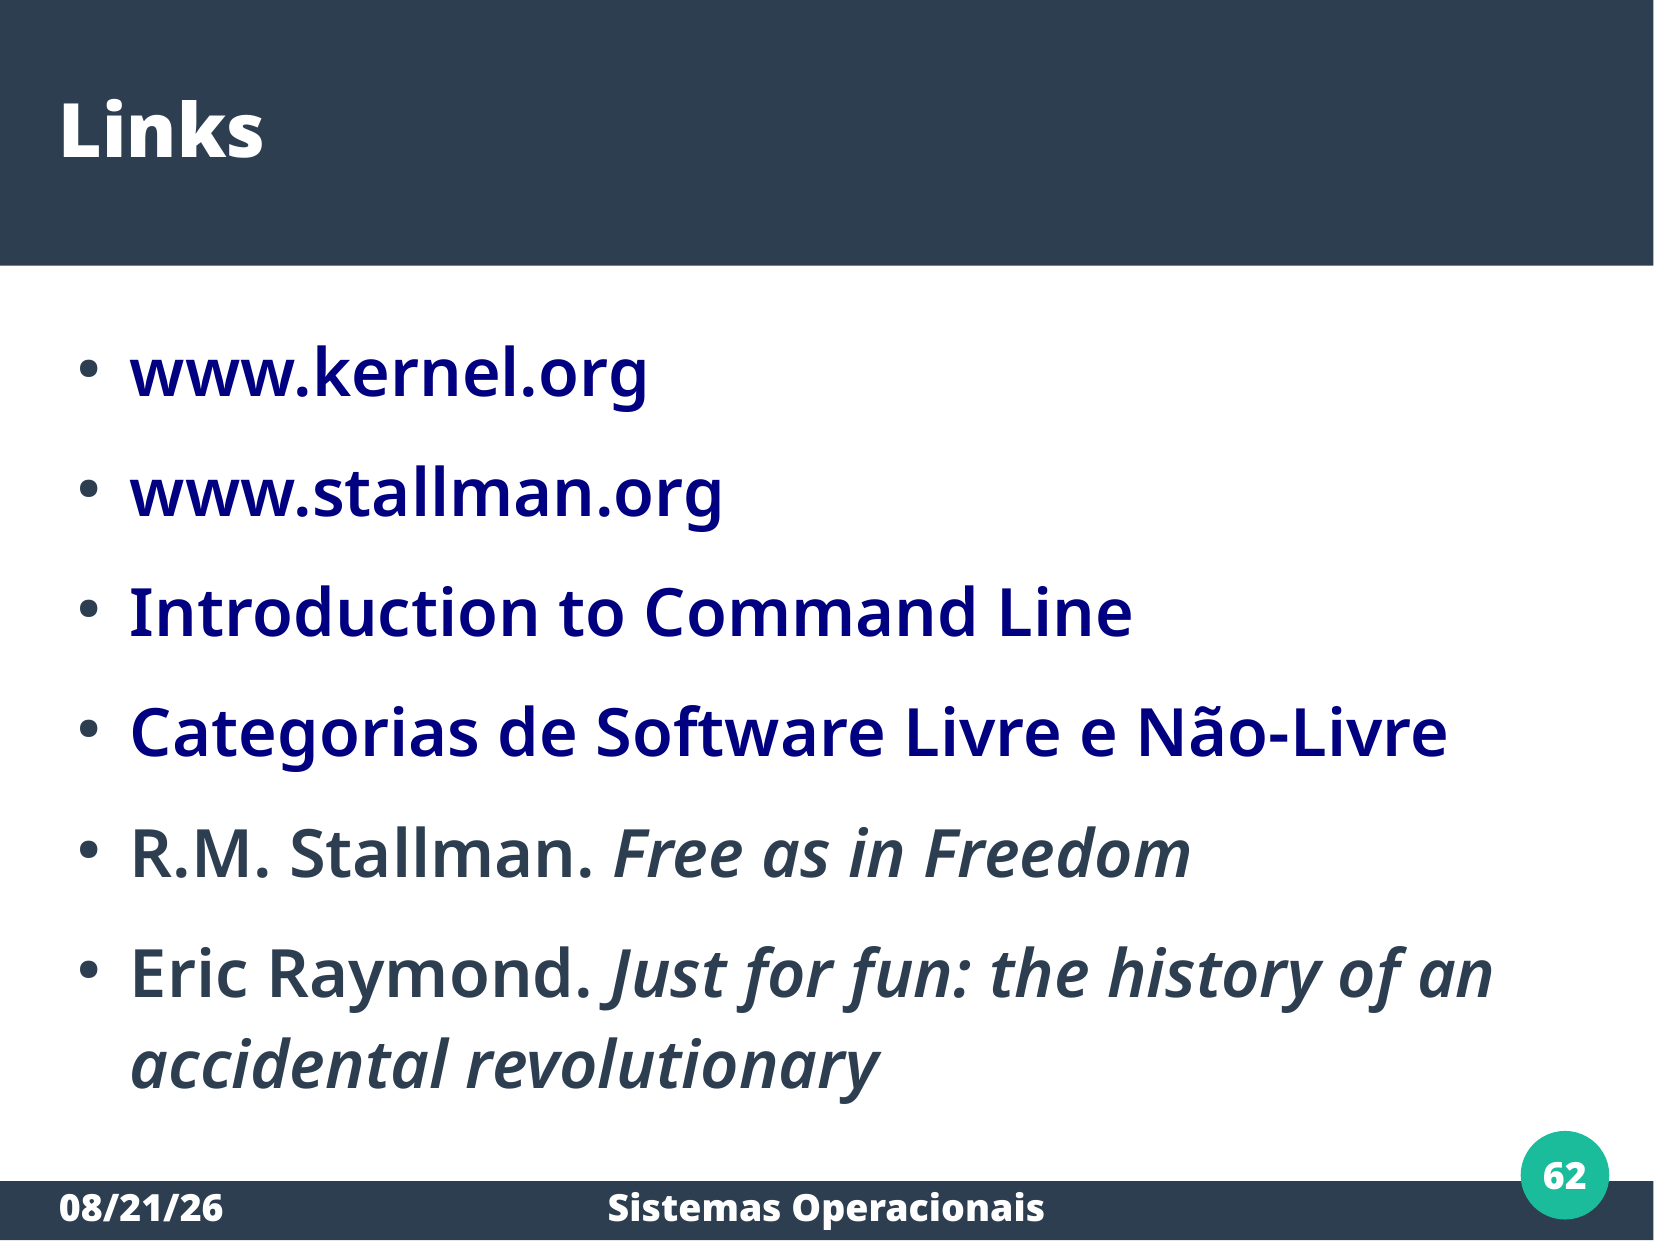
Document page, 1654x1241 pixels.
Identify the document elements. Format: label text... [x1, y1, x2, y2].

title Links [59, 49, 1595, 207]
list www.kernel.org www.stallman.org Introduction to Command Line Categorias de Software Livre e Não-Livre R.M. Stallman. Free as in Freedom Eric Raymond. Just for fun: the history of an accidental revolutionary [59, 324, 1595, 1152]
